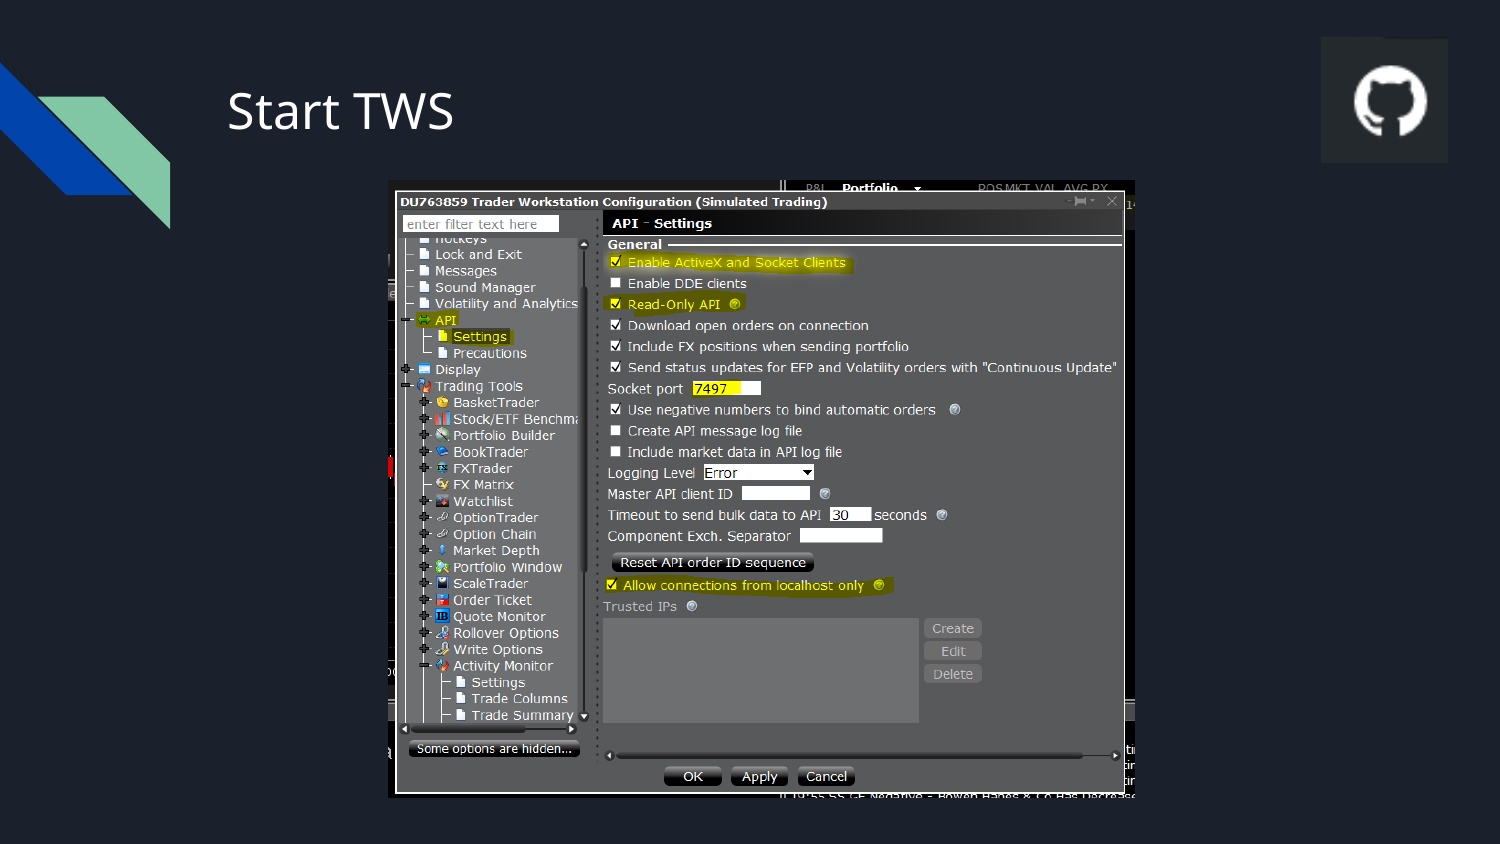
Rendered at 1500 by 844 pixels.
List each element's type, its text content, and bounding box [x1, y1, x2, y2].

title Start TWS [212, 64, 1368, 215]
picture [1321, 37, 1448, 164]
picture [388, 180, 1135, 798]
